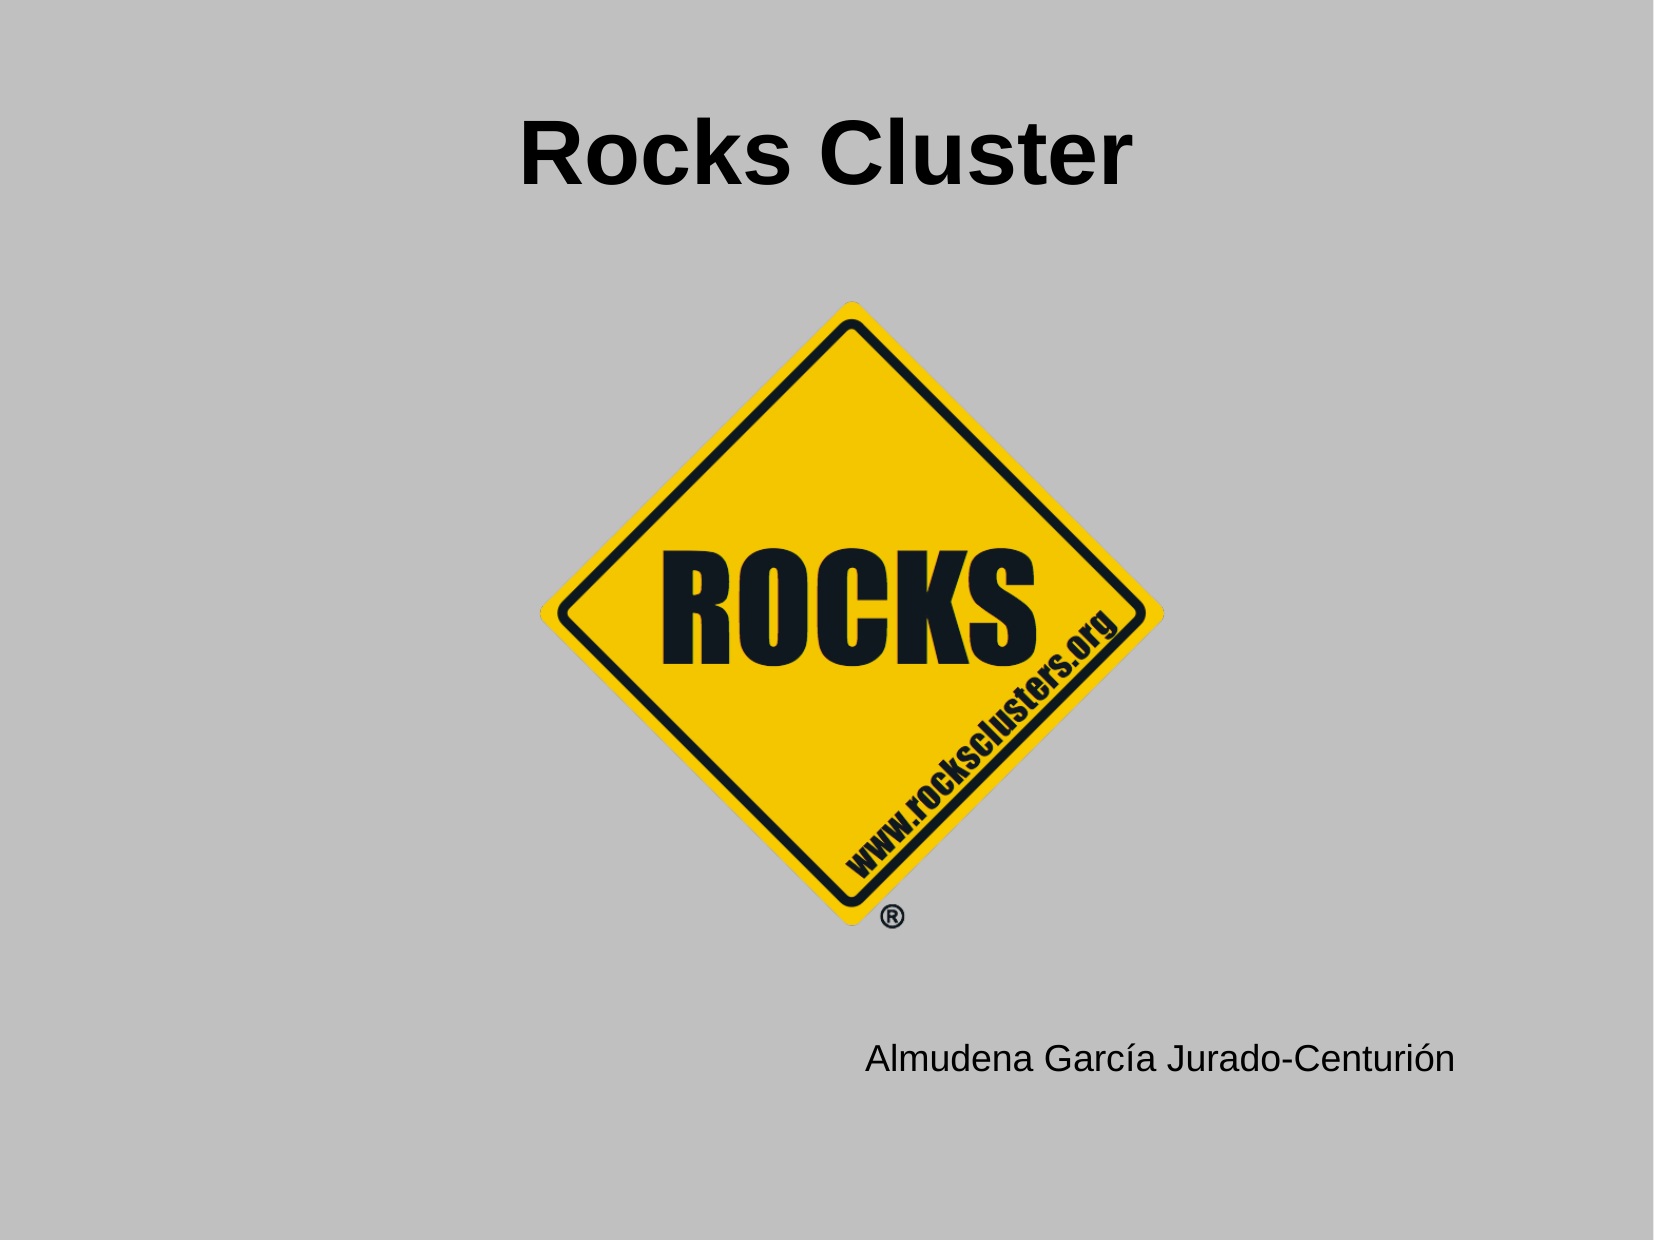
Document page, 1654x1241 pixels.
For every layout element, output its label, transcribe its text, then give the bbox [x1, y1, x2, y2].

title Rocks Cluster [82, 49, 1571, 257]
text_box Almudena García Jurado-Centurión [850, 1029, 1560, 1087]
picture [534, 295, 1170, 938]
